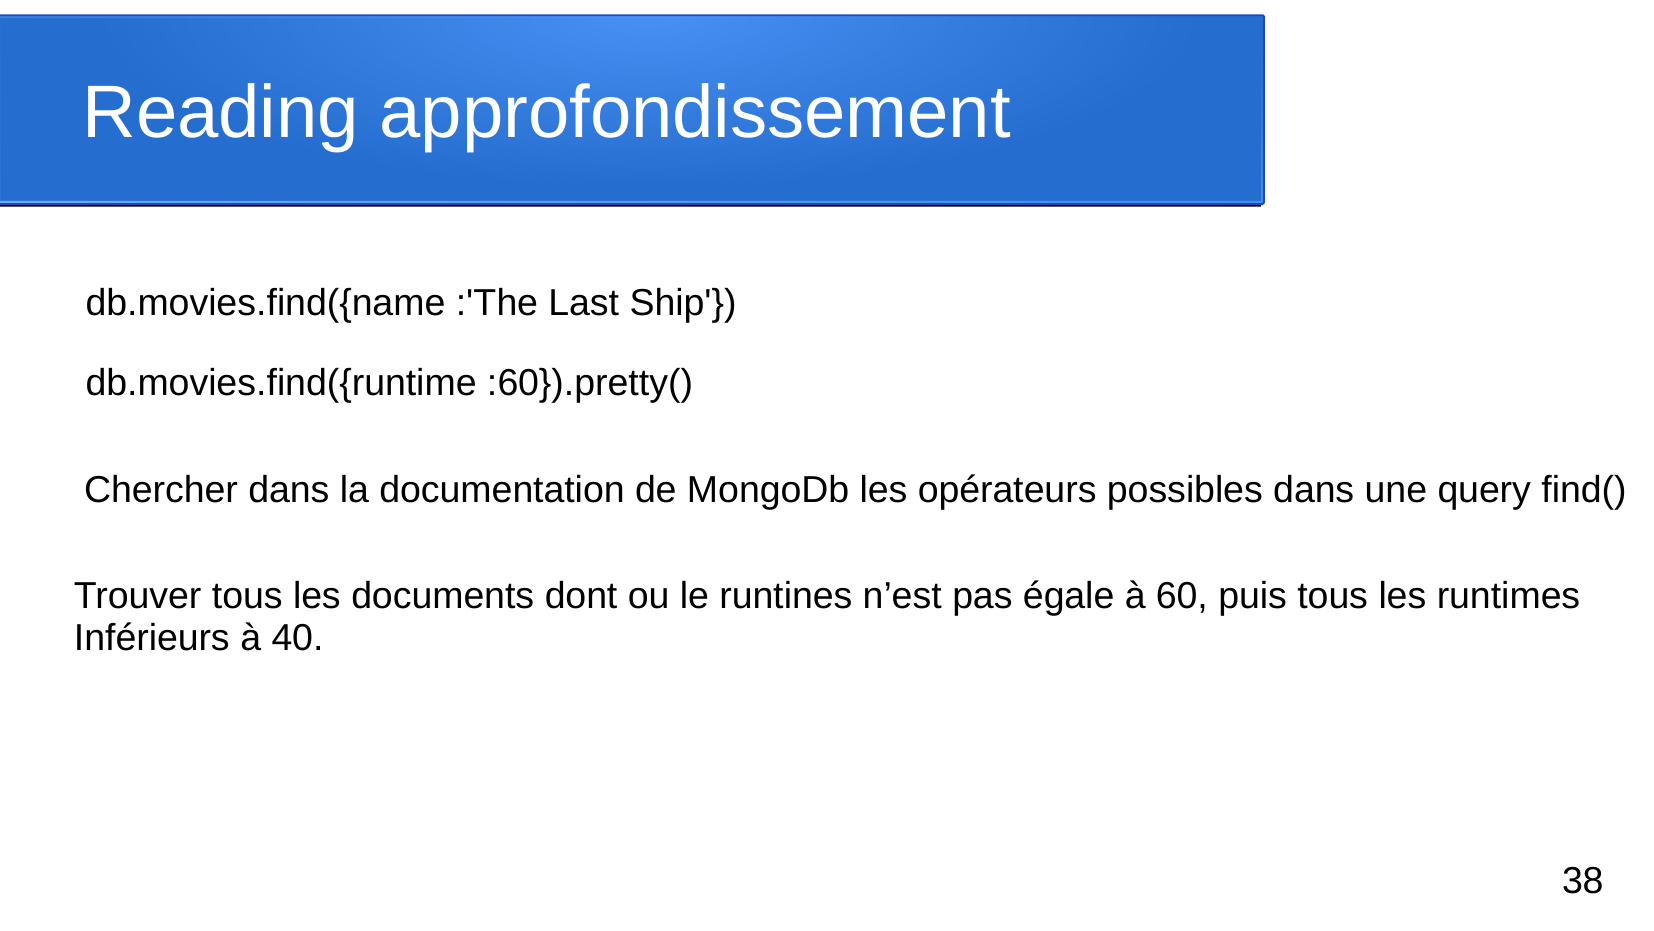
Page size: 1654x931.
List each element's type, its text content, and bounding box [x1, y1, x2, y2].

text_box 38 [1547, 852, 1619, 910]
text_box Chercher dans la documentation de MongoDb les opérateurs possibles dans une query find() [69, 460, 1642, 518]
text_box Trouver tous les documents dont ou le runtines n’est pas égale à 60, puis tous les runtimes Inférieurs à 40. [59, 566, 1607, 708]
text_box db.movies.find({runtime :60}).pretty() [70, 354, 709, 412]
text_box db.movies.find({name :'The Last Ship'}) [70, 273, 752, 331]
title Reading approfondissement [82, 35, 1235, 189]
